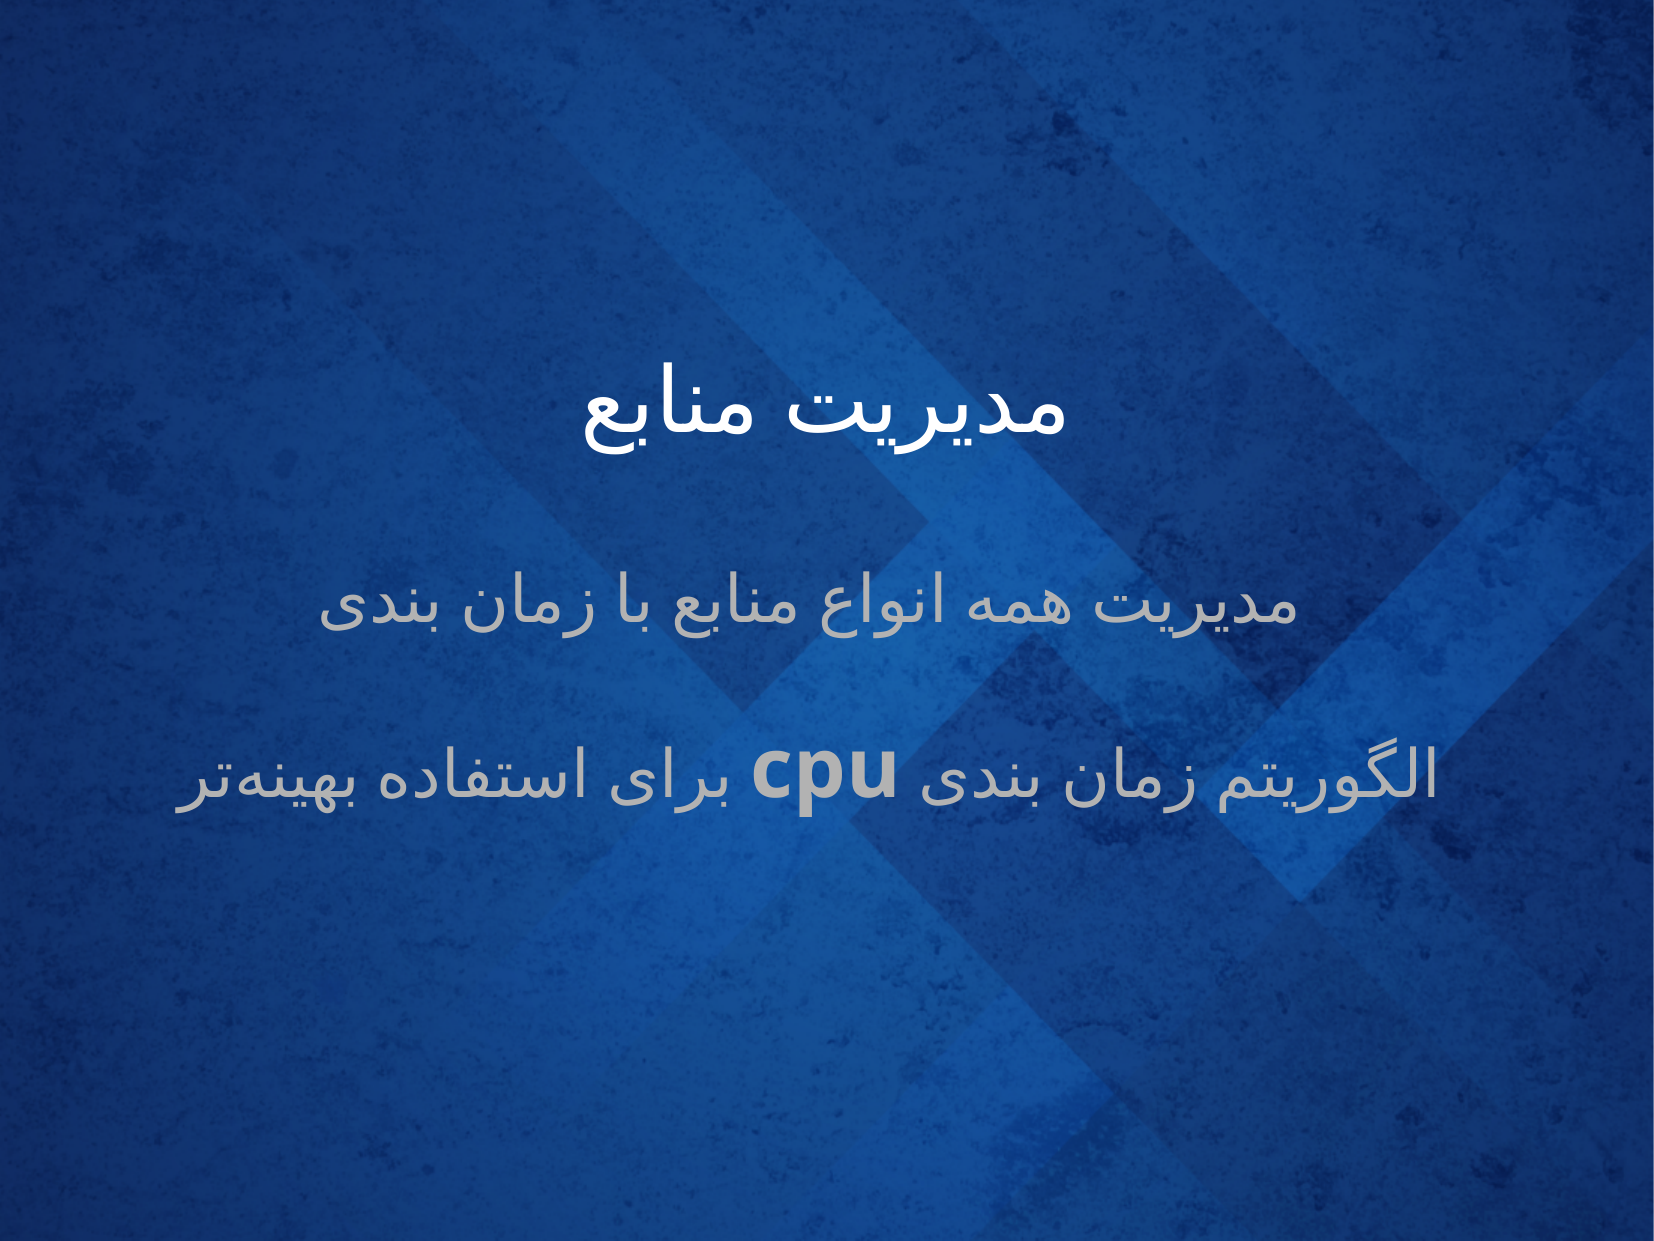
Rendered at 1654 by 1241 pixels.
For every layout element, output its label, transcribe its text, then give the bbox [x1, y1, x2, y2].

title مدیریت منابع [82, 307, 1571, 515]
picture [0, 0, 1654, 1241]
subtitle مدیریت همه انواع منابع با زمان بندی الگوریتم زمان بندی cpu برای استفاده بهینه‌تر [82, 519, 1538, 1157]
